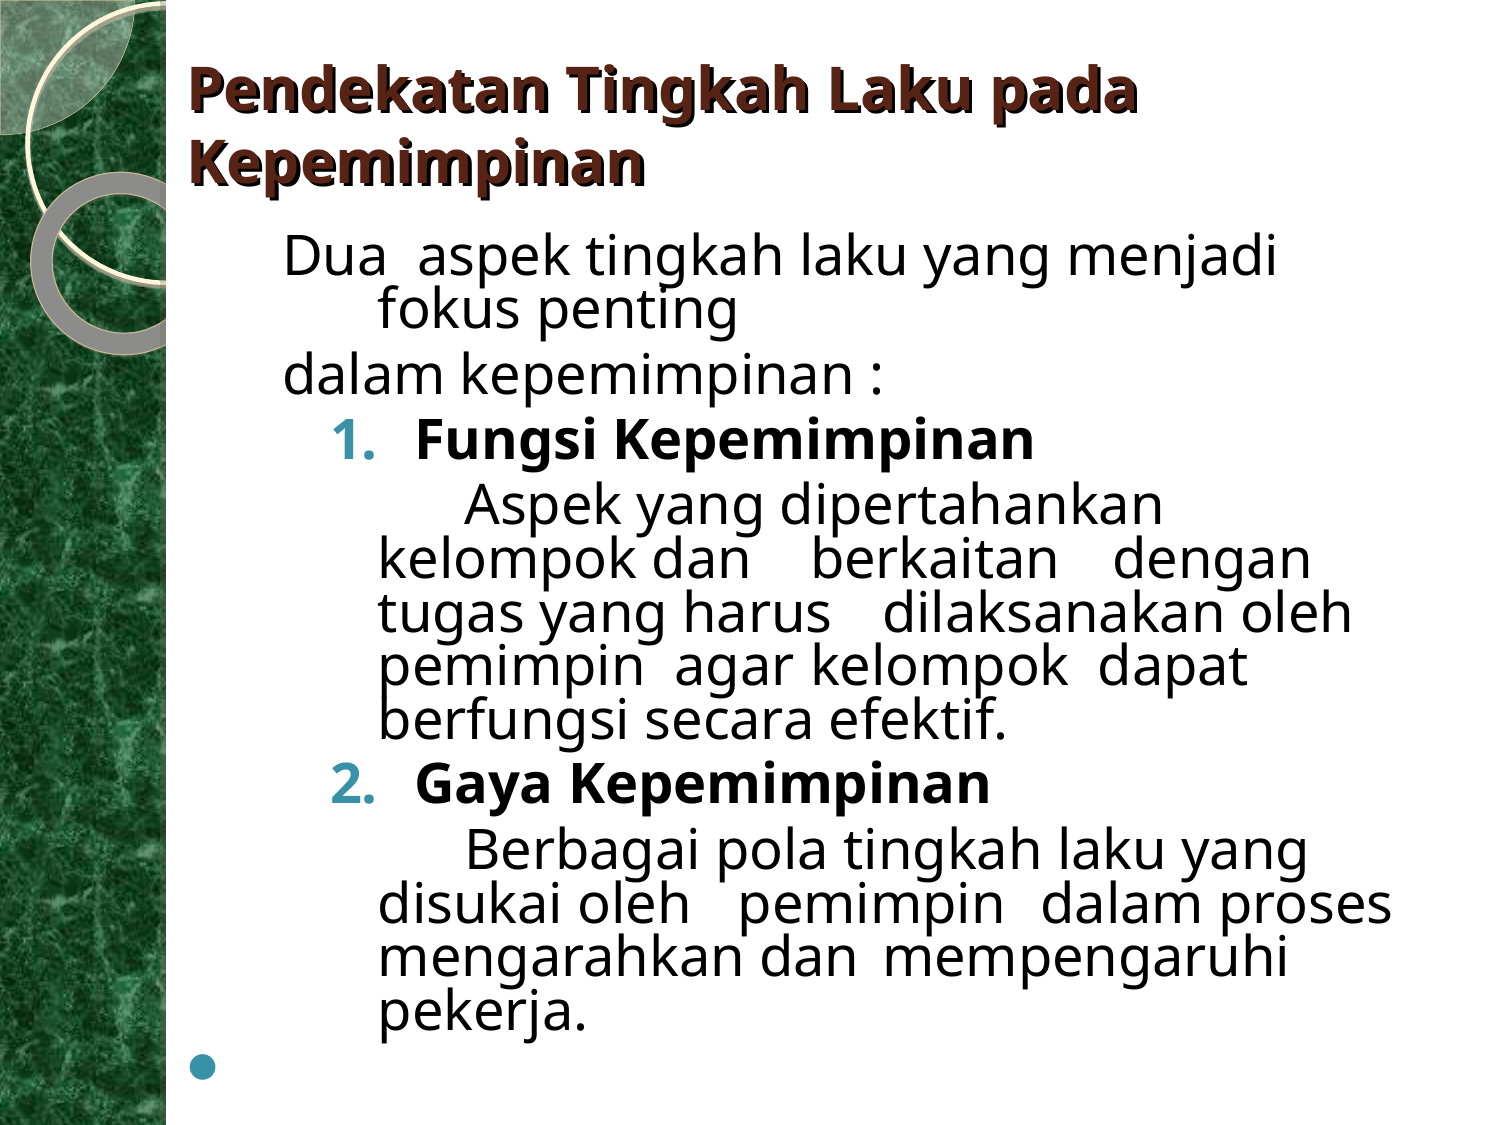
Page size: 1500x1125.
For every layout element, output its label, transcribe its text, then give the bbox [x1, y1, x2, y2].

list Dua aspek tingkah laku yang menjadi fokus penting dalam kepemimpinan : Fungsi Kepemimpinan Aspek yang dipertahankan kelompok dan berkaitan dengan tugas yang harus dilaksanakan oleh pemimpin agar kelompok dapat berfungsi secara efektif. Gaya Kepemimpinan Berbagai pola tingkah laku yang disukai oleh pemimpin dalam proses mengarahkan dan mempengaruhi pekerja. [171, 224, 1436, 1051]
title Pendekatan Tingkah Laku pada Kepemimpinan [171, 42, 1459, 193]
